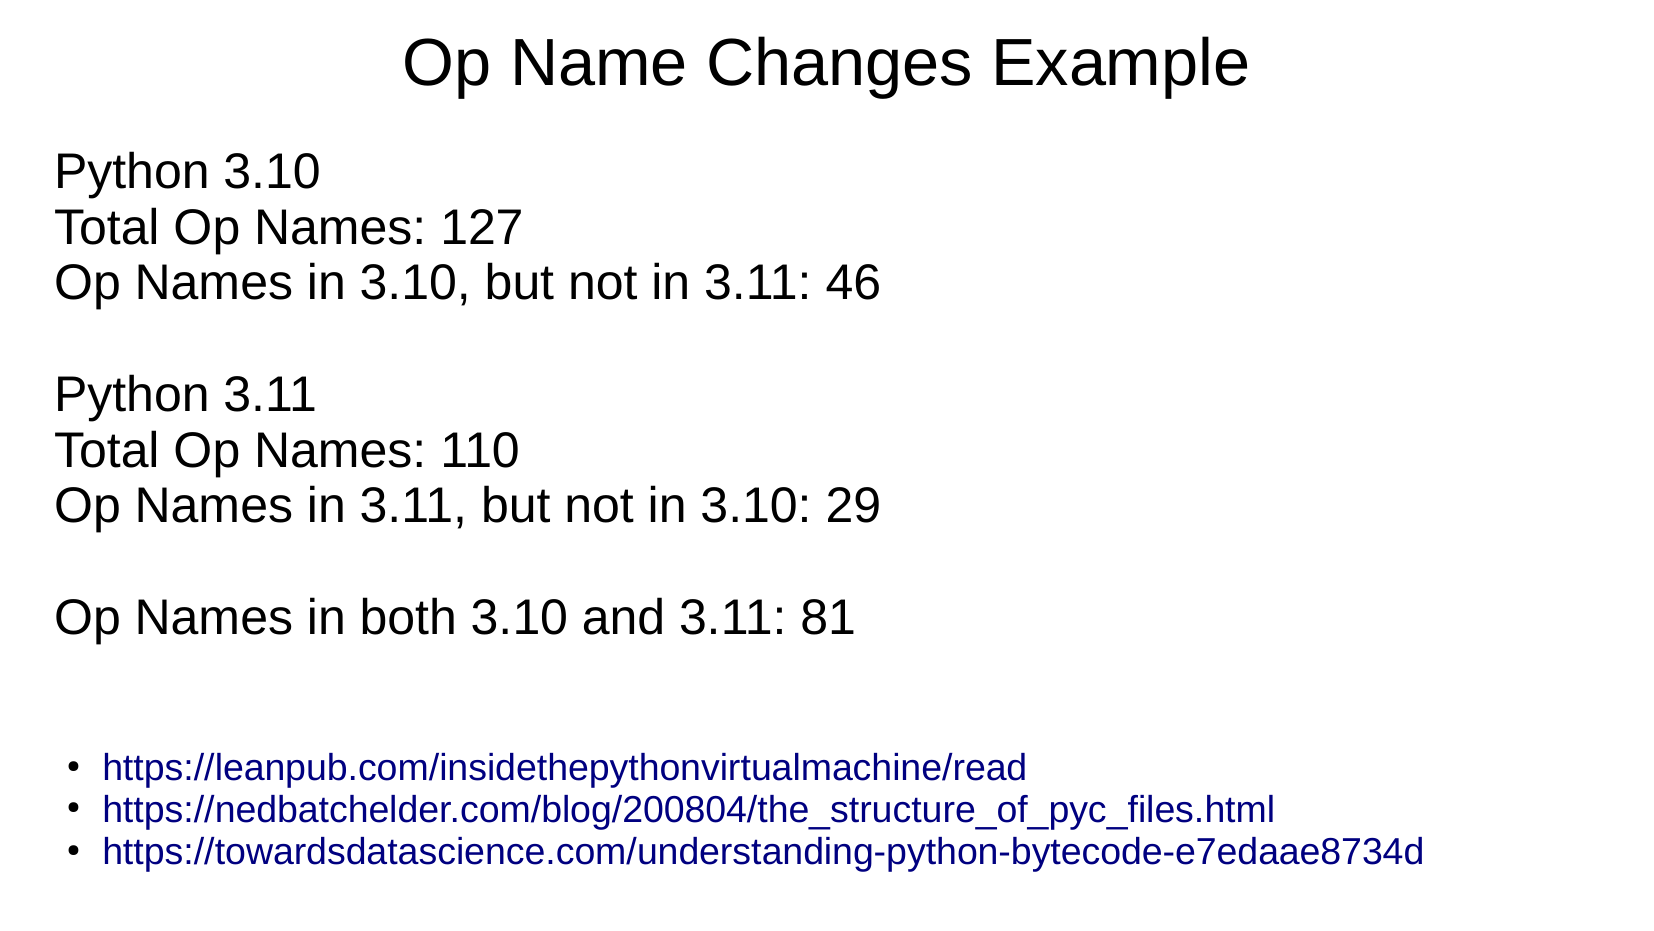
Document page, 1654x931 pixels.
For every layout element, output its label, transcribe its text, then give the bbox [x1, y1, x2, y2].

subtitle Python 3.10 Total Op Names: 127 Op Names in 3.10, but not in 3.11: 46 Python 3.11 Total Op Names: 110 Op Names in 3.11, but not in 3.10: 29 Op Names in both 3.10 and 3.11: 81 [54, 143, 1543, 701]
title Op Name Changes Example [82, 24, 1571, 100]
text_box https://leanpub.com/insidethepythonvirtualmachine/read https://nedbatchelder.com/blog/200804/the_structure_of_pyc_files.html https://towardsdatascience.com/understanding-python-bytecode-e7edaae8734d [52, 738, 1587, 884]
